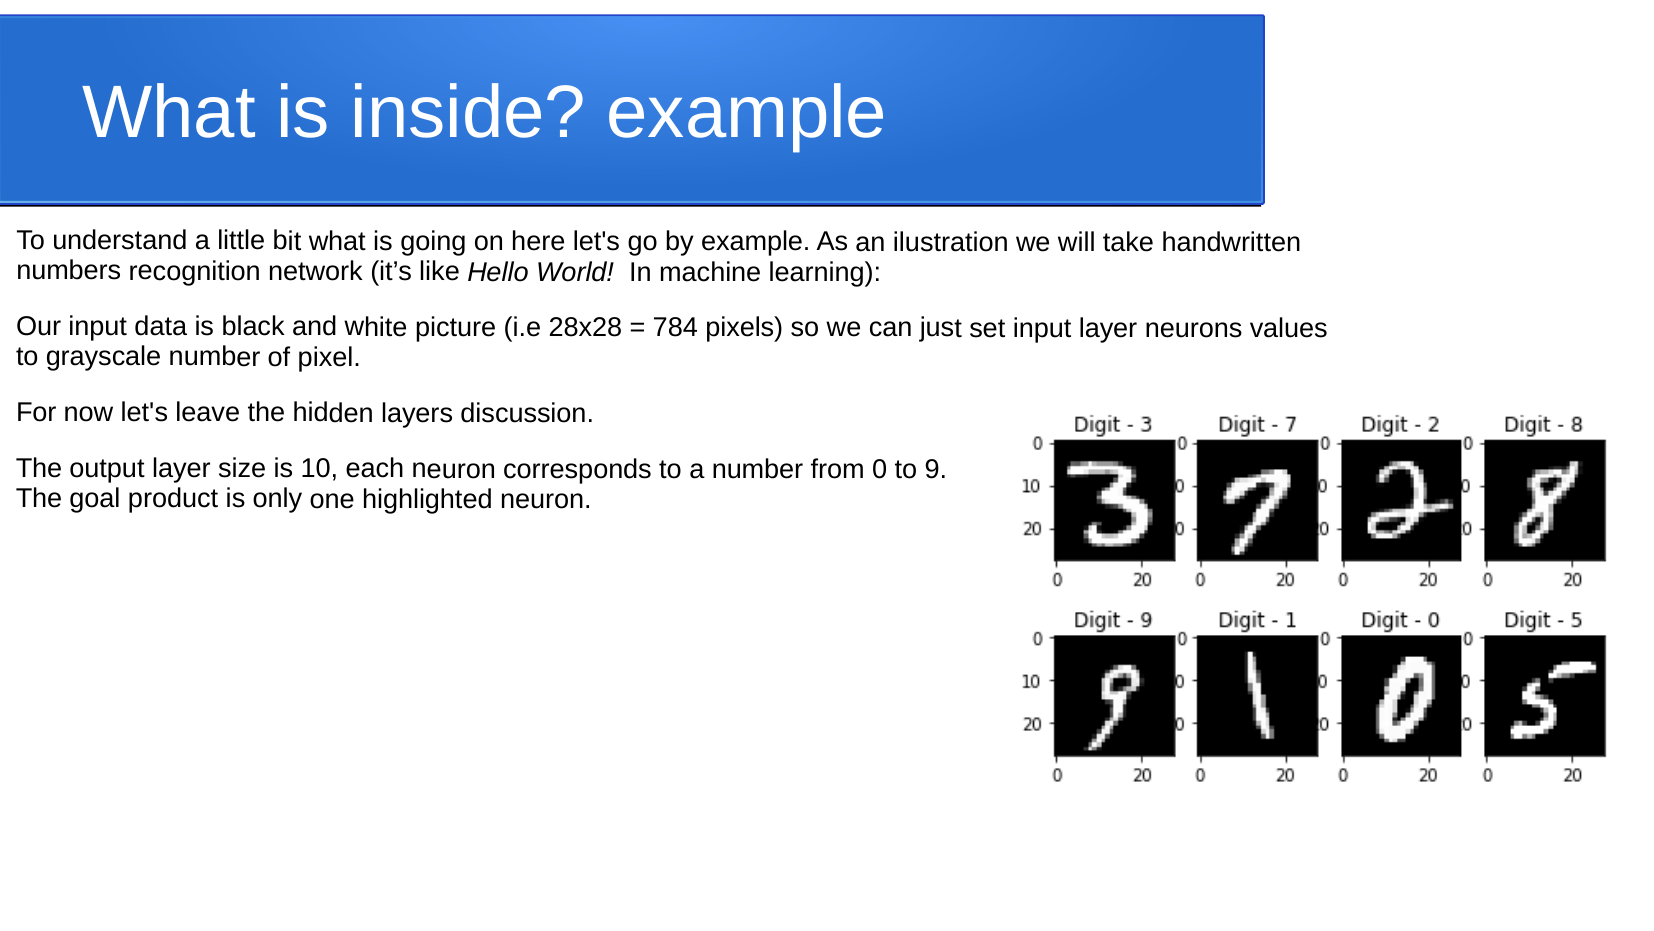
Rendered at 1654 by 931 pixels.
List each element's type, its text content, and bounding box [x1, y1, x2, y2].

title What is inside? example [82, 35, 1235, 189]
subtitle To understand a little bit what is going on here let's go by example. As an ilustration we will take handwritten numbers recognition network (it’s like Hello World! In machine learning): Our input data is black and white picture (i.e 28x28 = 784 pixels) so we can just set input layer neurons values to grayscale number of pixel. For now let's leave the hidden layers discussion. The output layer size is 10, each neuron corresponds to a number from 0 to 9. The goal product is only one highlighted neuron. [15, 225, 1351, 770]
picture [1010, 404, 1621, 796]
